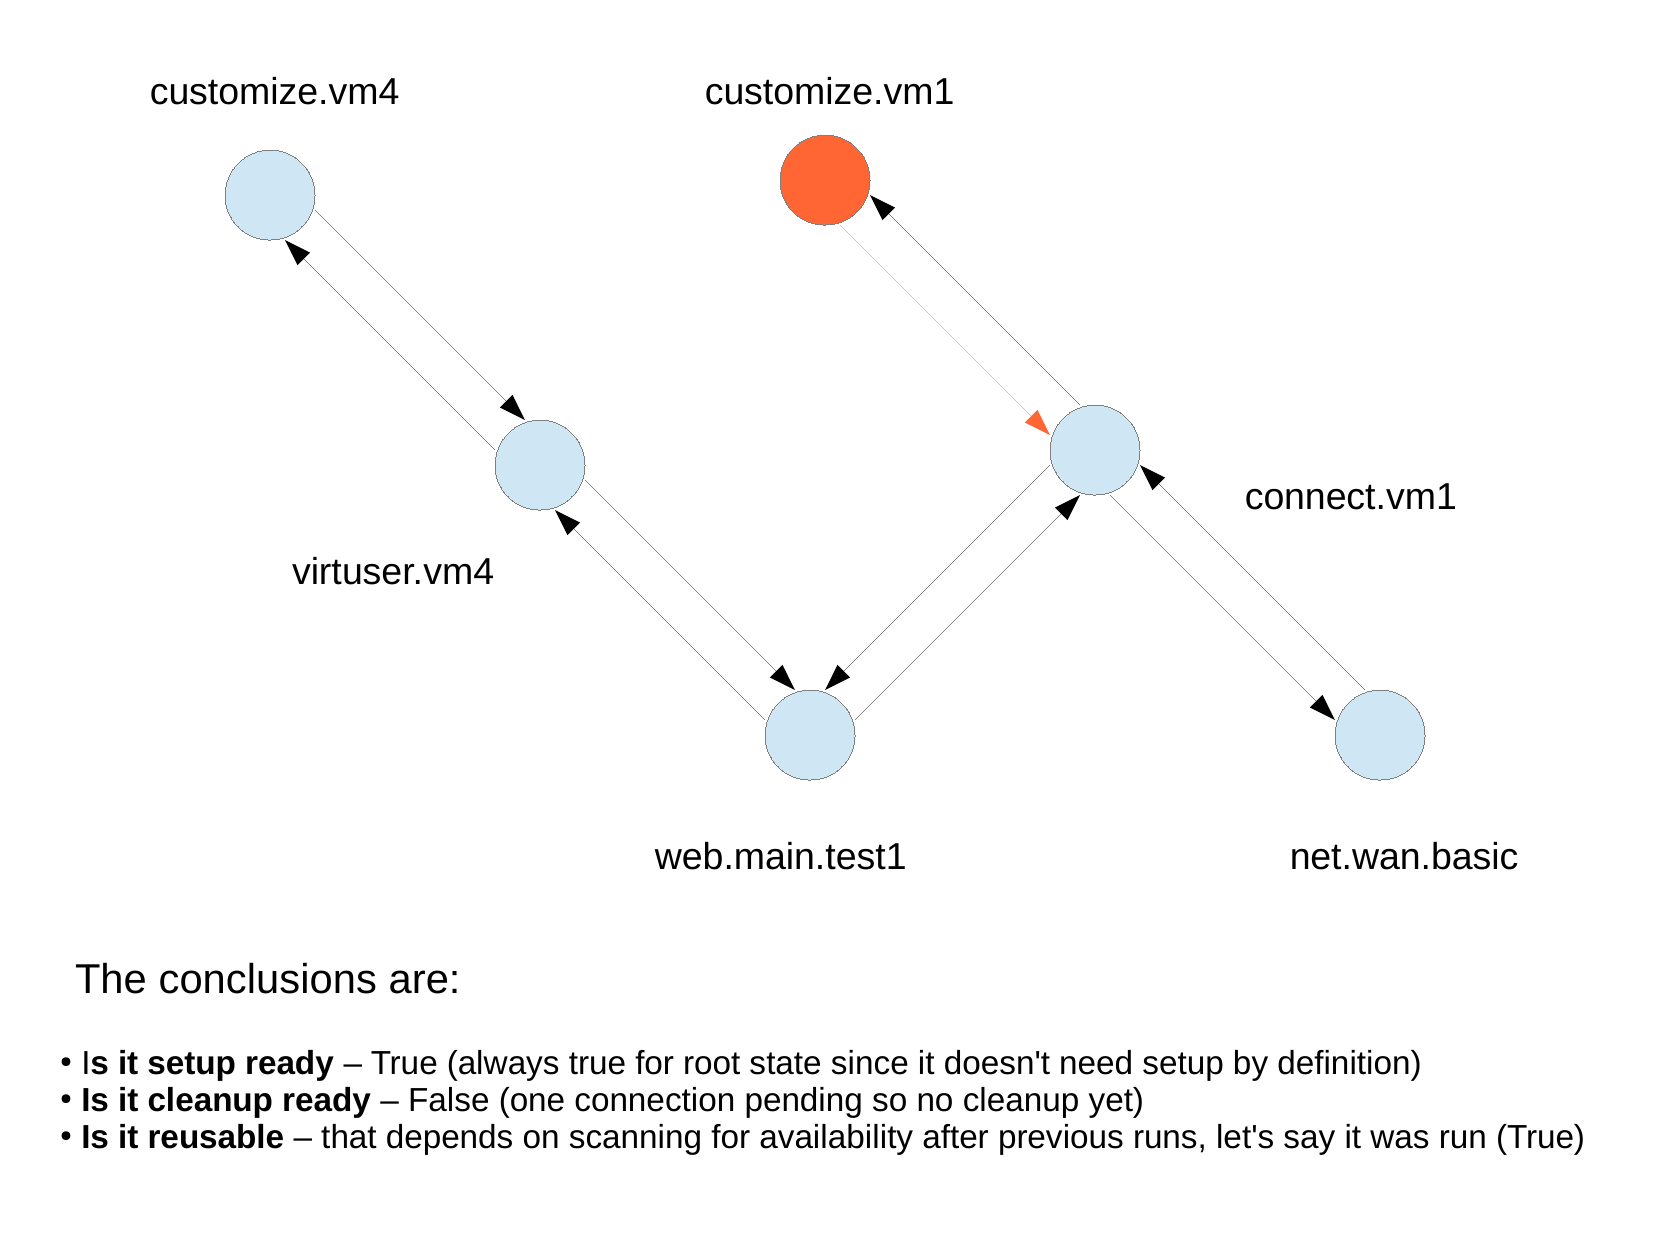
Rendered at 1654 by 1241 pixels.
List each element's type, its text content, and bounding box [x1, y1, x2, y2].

text_box net.wan.basic [1275, 828, 1580, 886]
text_box [1050, 405, 1141, 496]
text_box web.main.test1 [640, 828, 958, 886]
text_box [765, 690, 856, 781]
text_box [780, 135, 871, 226]
text_box The conclusions are: Is it setup ready – True (always true for root state since it doesn't need setup by definition) Is it cleanup ready – False (one connection pending so no cleanup yet) Is it reusable – that depends on scanning for availability after previous runs, let's say it was run (True) [60, 940, 1591, 1171]
text_box [1335, 690, 1426, 781]
text_box virtuser.vm4 [277, 543, 541, 601]
text_box [495, 420, 586, 511]
text_box connect.vm1 [1230, 468, 1545, 526]
text_box [225, 150, 316, 241]
text_box customize.vm4 [135, 63, 456, 121]
text_box customize.vm1 [690, 63, 1011, 121]
